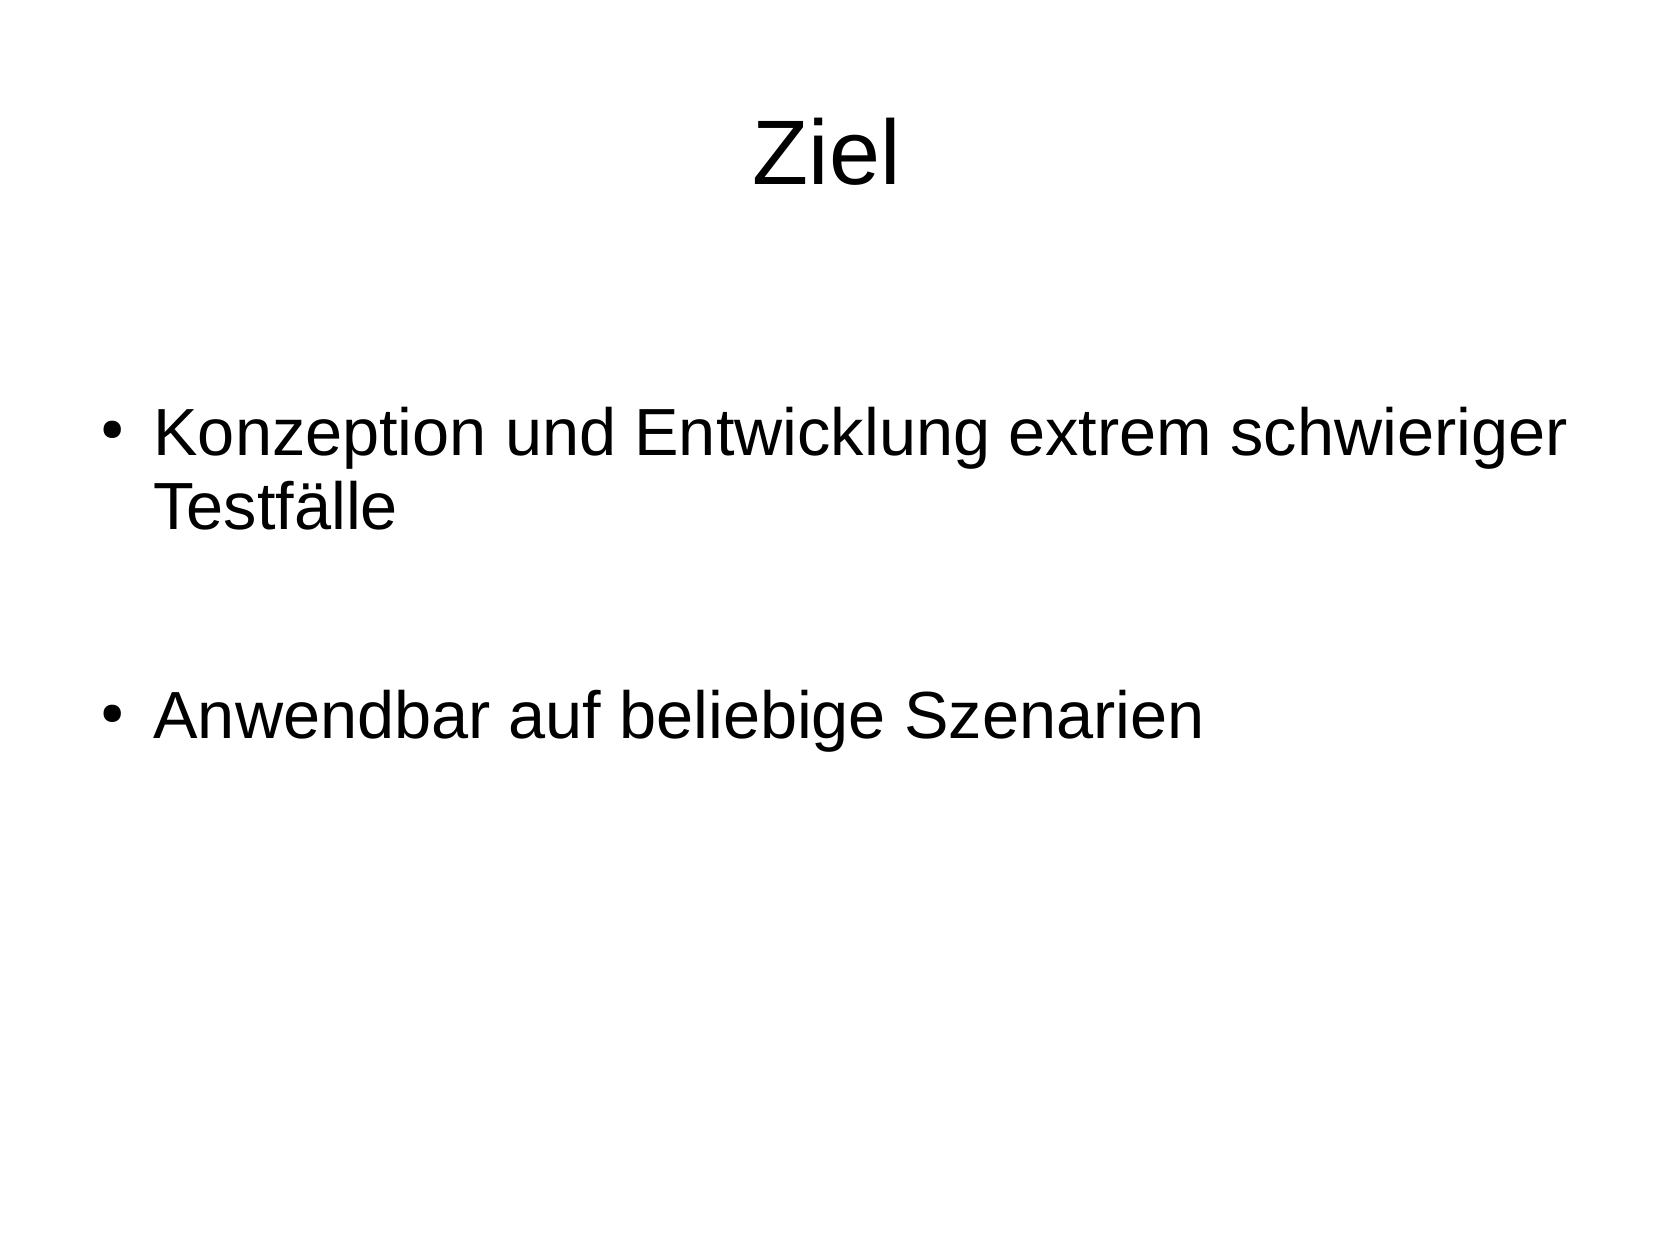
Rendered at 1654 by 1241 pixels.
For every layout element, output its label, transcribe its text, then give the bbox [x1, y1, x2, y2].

title Ziel [82, 49, 1571, 257]
list Konzeption und Entwicklung extrem schwieriger Testfälle Anwendbar auf beliebige Szenarien [82, 290, 1571, 1010]
